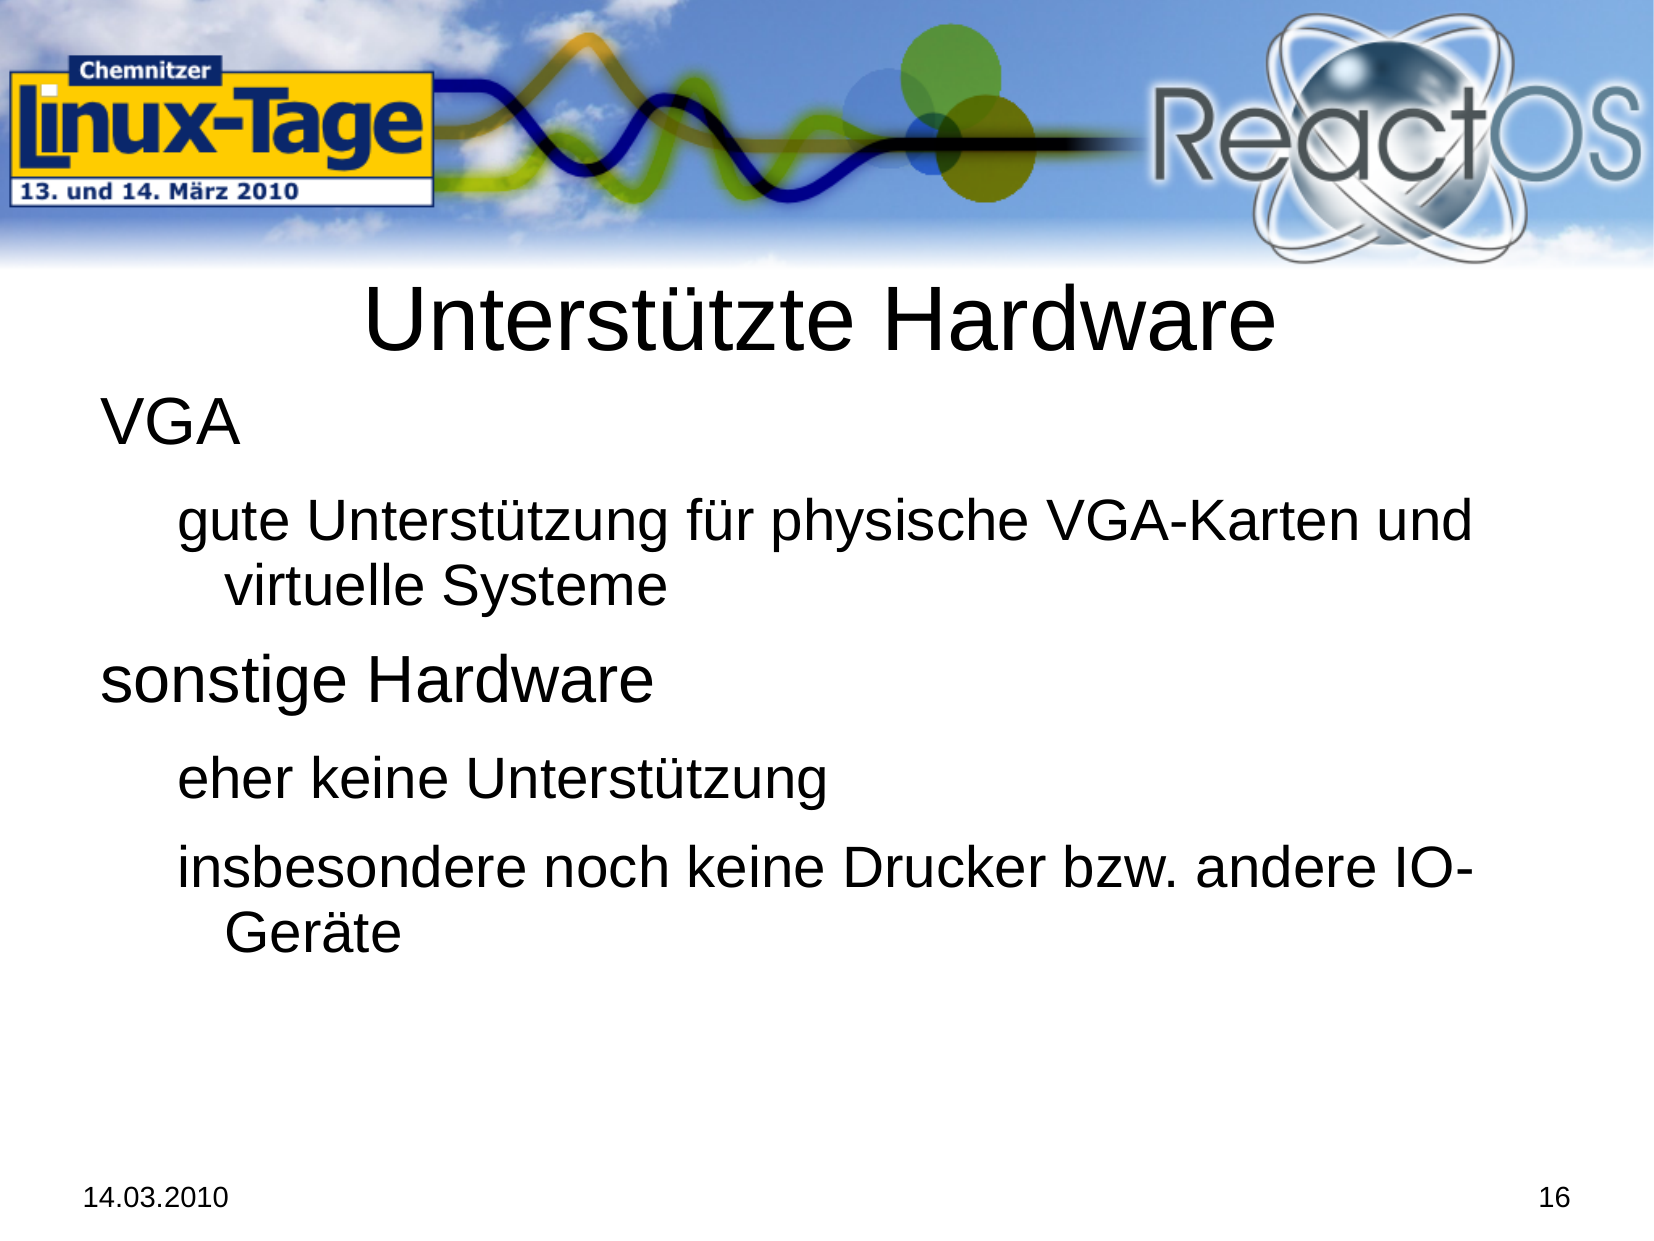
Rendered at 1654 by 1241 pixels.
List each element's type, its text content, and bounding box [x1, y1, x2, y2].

picture [0, 0, 1654, 1241]
title Unterstützte Hardware [76, 230, 1565, 408]
list VGA gute Unterstützung für physische VGA-Karten und virtuelle Systeme sonstige Hardware eher keine Unterstützung insbesondere noch keine Drucker bzw. andere IO-Geräte [82, 383, 1571, 1094]
